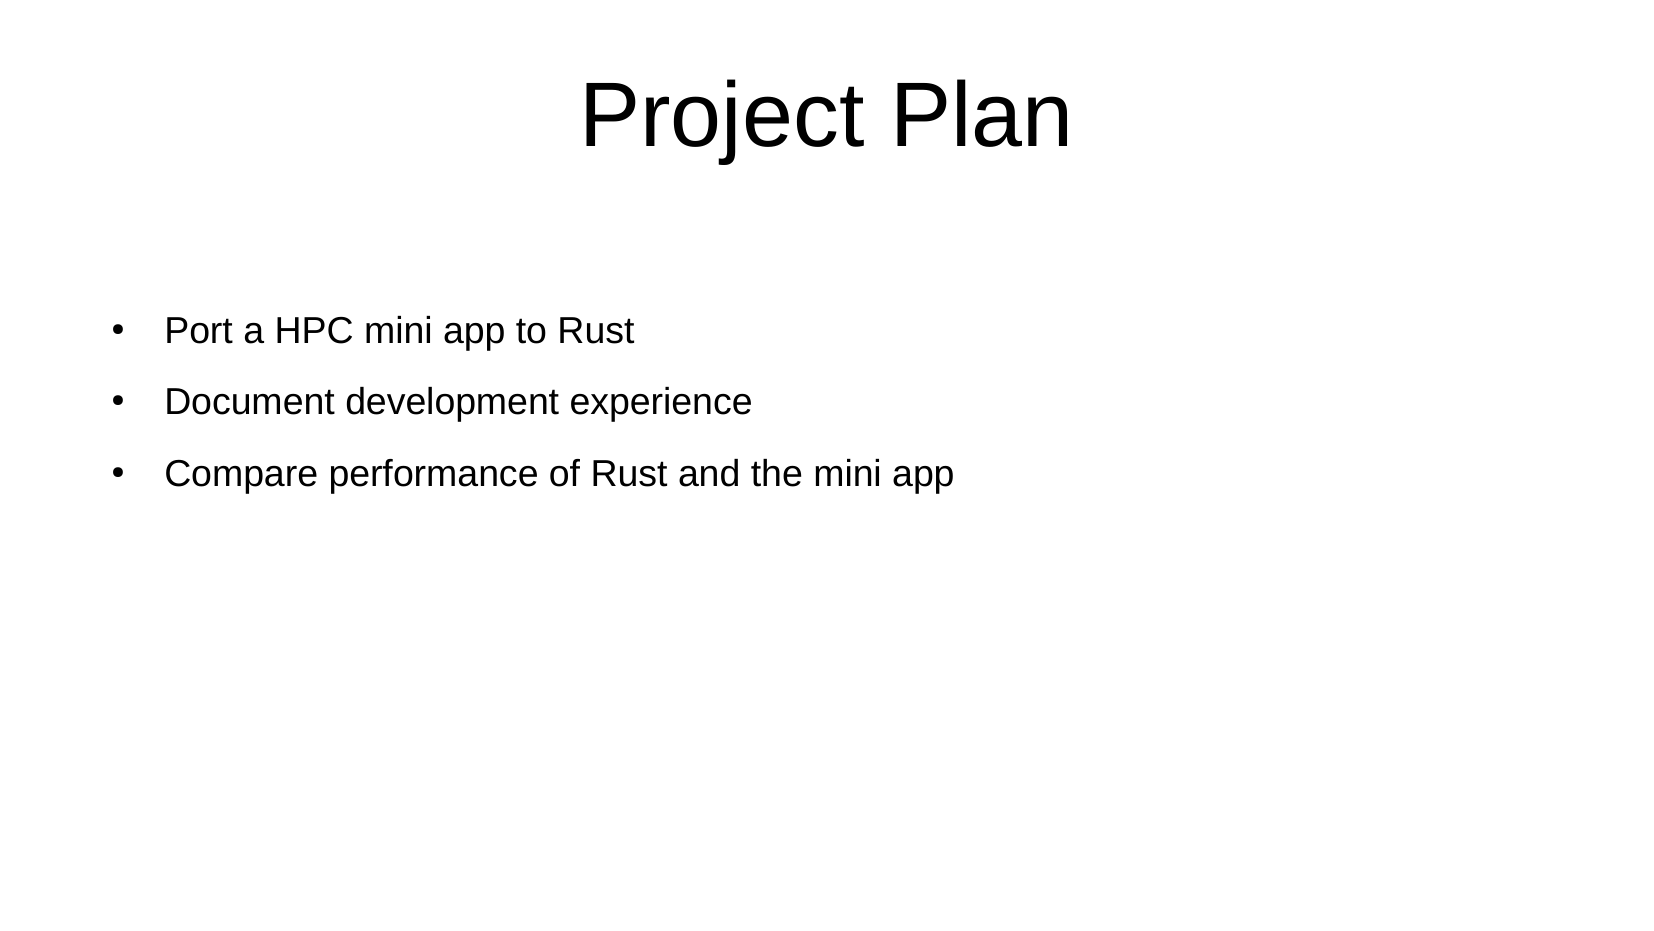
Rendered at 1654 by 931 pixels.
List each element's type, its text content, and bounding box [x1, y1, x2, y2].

list Port a HPC mini app to Rust Document development experience Compare performance of Rust and the mini app [93, 309, 1582, 620]
title Project Plan [82, 37, 1571, 193]
